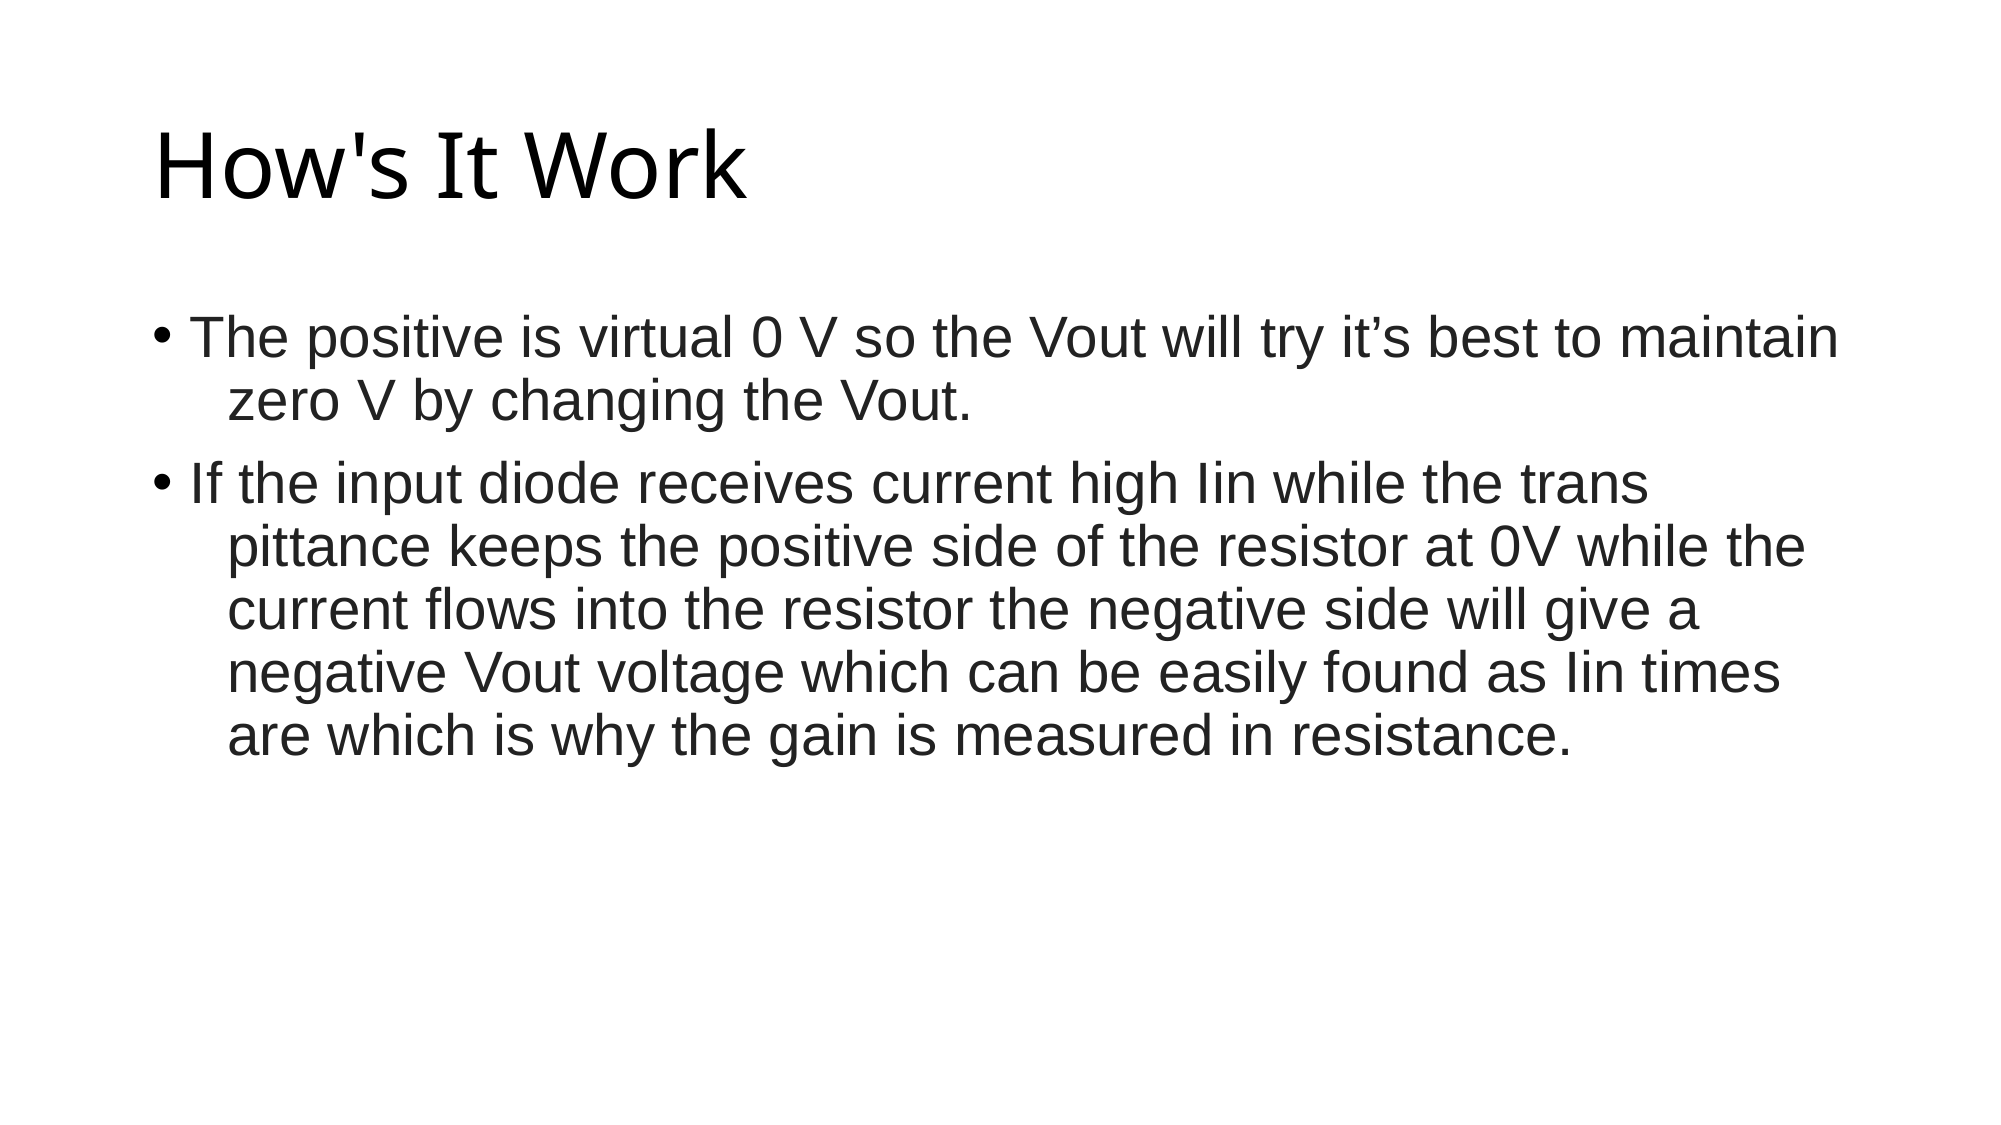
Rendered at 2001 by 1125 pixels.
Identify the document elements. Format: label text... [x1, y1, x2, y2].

title How's It Work [137, 59, 1863, 278]
list The positive is virtual 0 V so the Vout will try it’s best to maintain zero V by changing the Vout. If the input diode receives current high Iin while the trans pittance keeps the positive side of the resistor at 0V while the current flows into the resistor the negative side will give a negative Vout voltage which can be easily found as Iin times are which is why the gain is measured in resistance. [137, 299, 1863, 1014]
